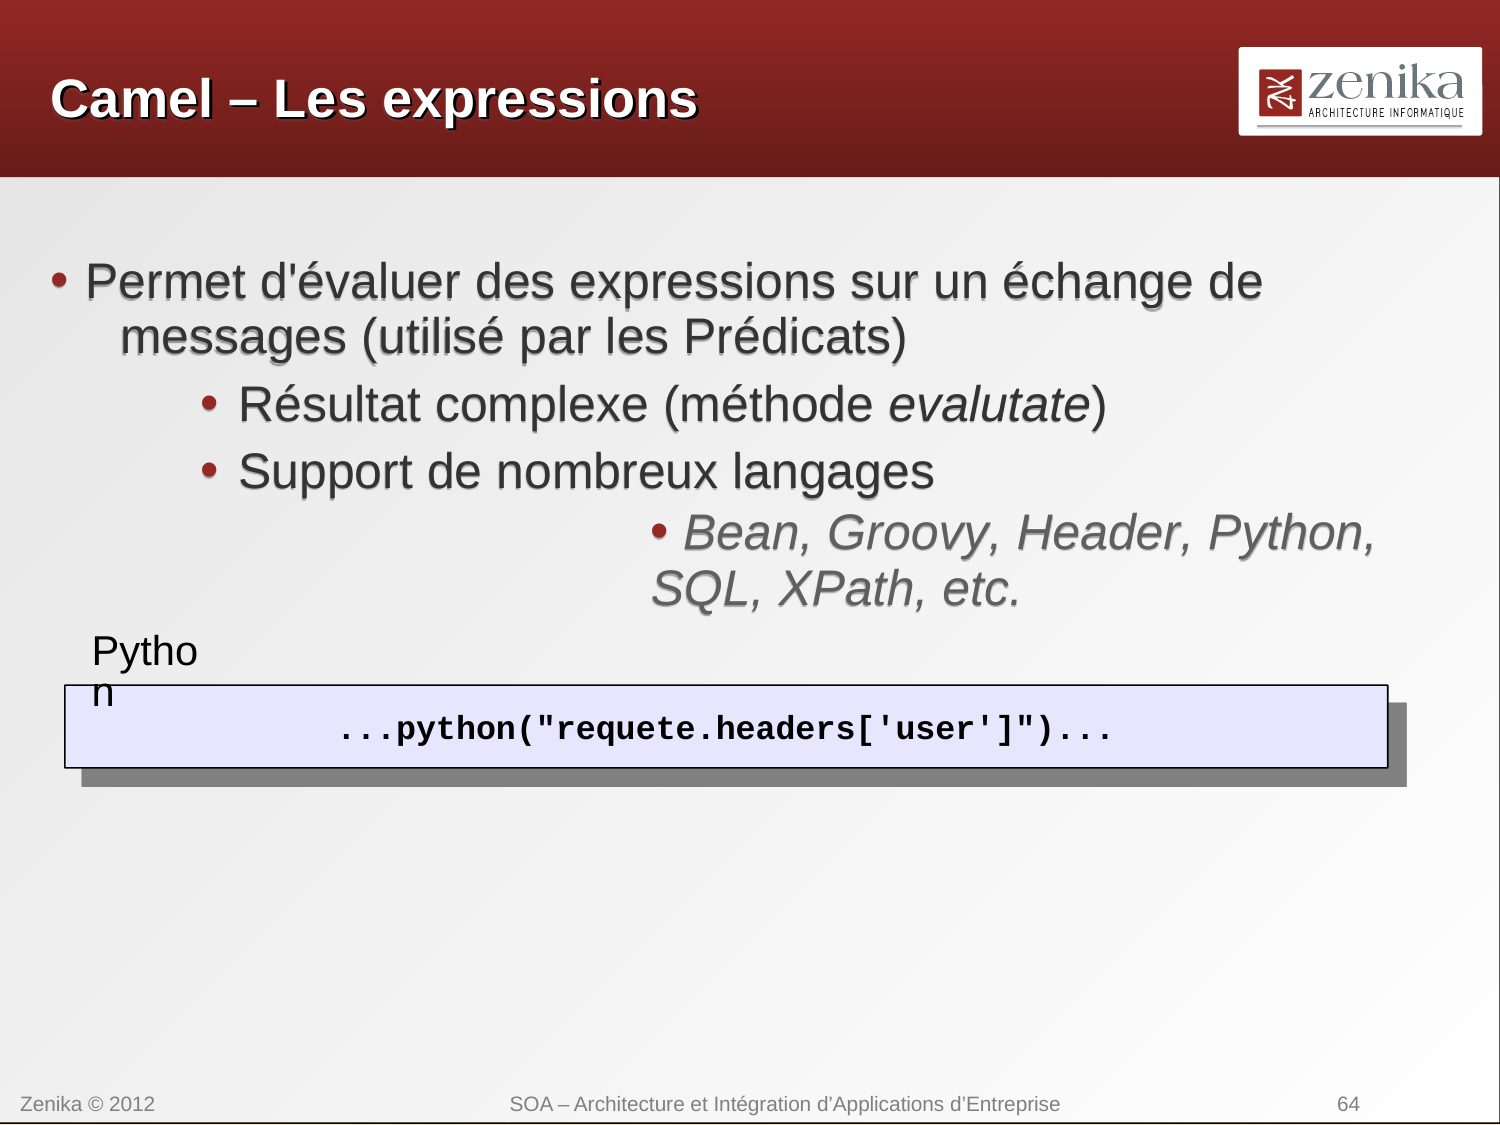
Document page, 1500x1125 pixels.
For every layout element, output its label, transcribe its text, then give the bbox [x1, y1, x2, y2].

text_box ...python("requete.headers['user']")... [64, 685, 1388, 768]
text_box Python [76, 617, 237, 679]
subtitle Permet d'évaluer des expressions sur un échange de messages (utilisé par les Prédicats) Résultat complexe (méthode evalutate) Support de nombreux langages Bean, Groovy, Header, Python, SQL, XPath, etc. [50, 249, 1477, 1064]
title Camel – Les expressions [50, 22, 1206, 172]
